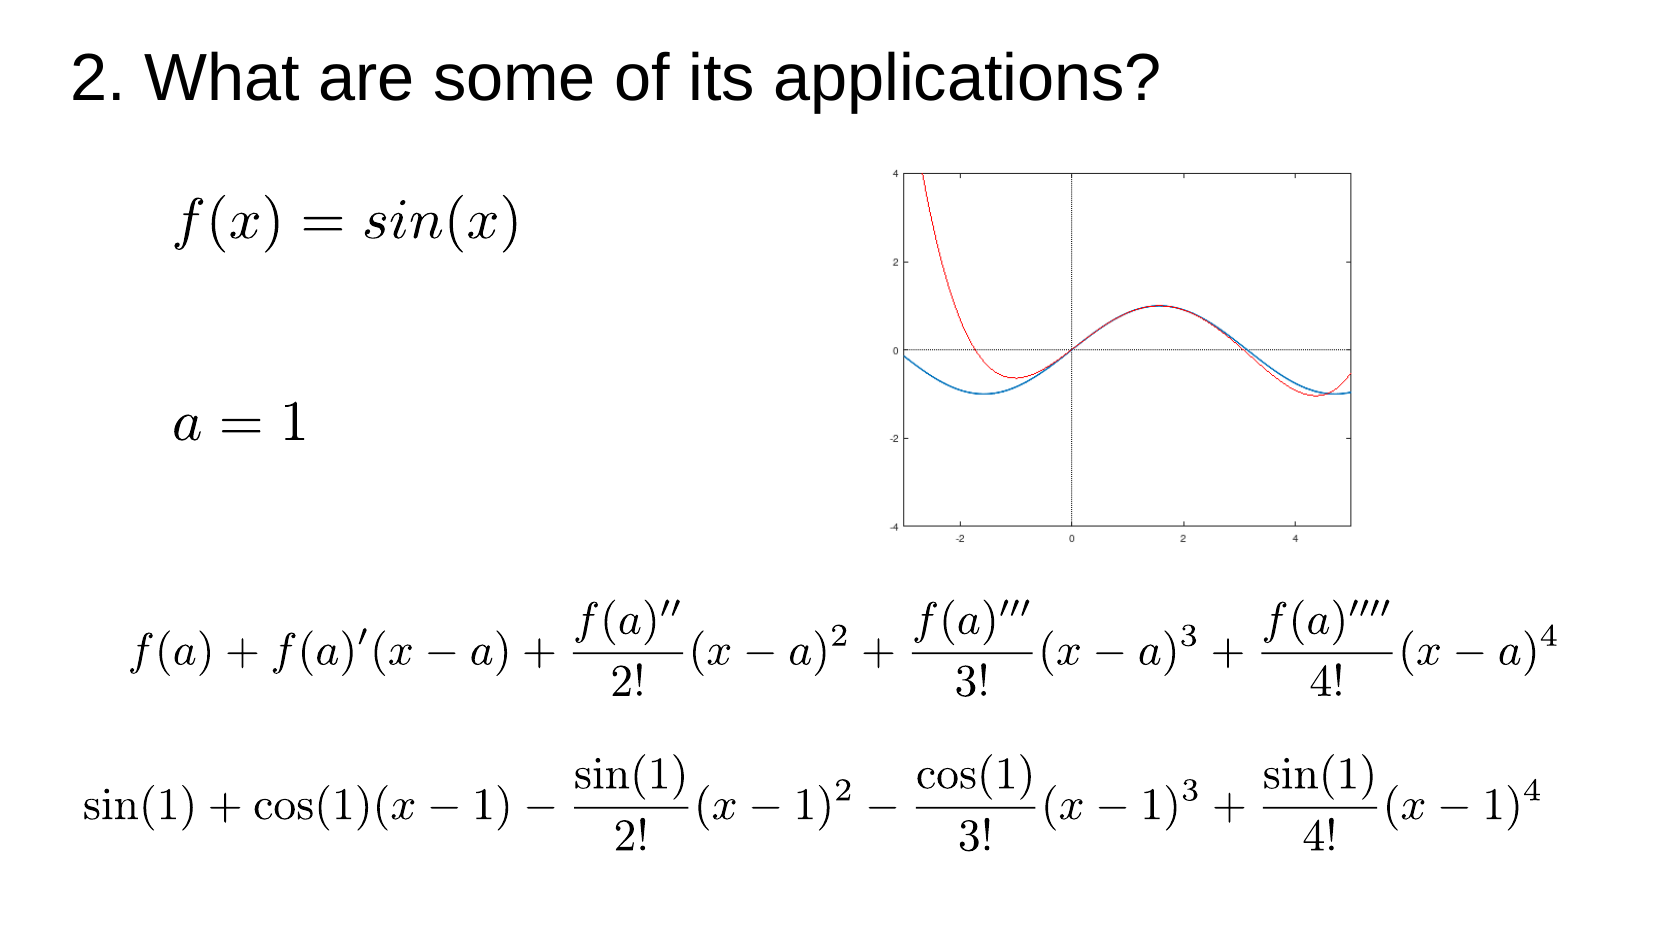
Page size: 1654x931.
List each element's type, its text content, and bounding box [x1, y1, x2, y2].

picture [829, 141, 1406, 574]
text_box [174, 194, 517, 253]
text_box [129, 599, 1557, 697]
text_box [84, 754, 1540, 852]
title 2. What are some of its applications? [0, 0, 1654, 156]
text_box [174, 401, 305, 441]
